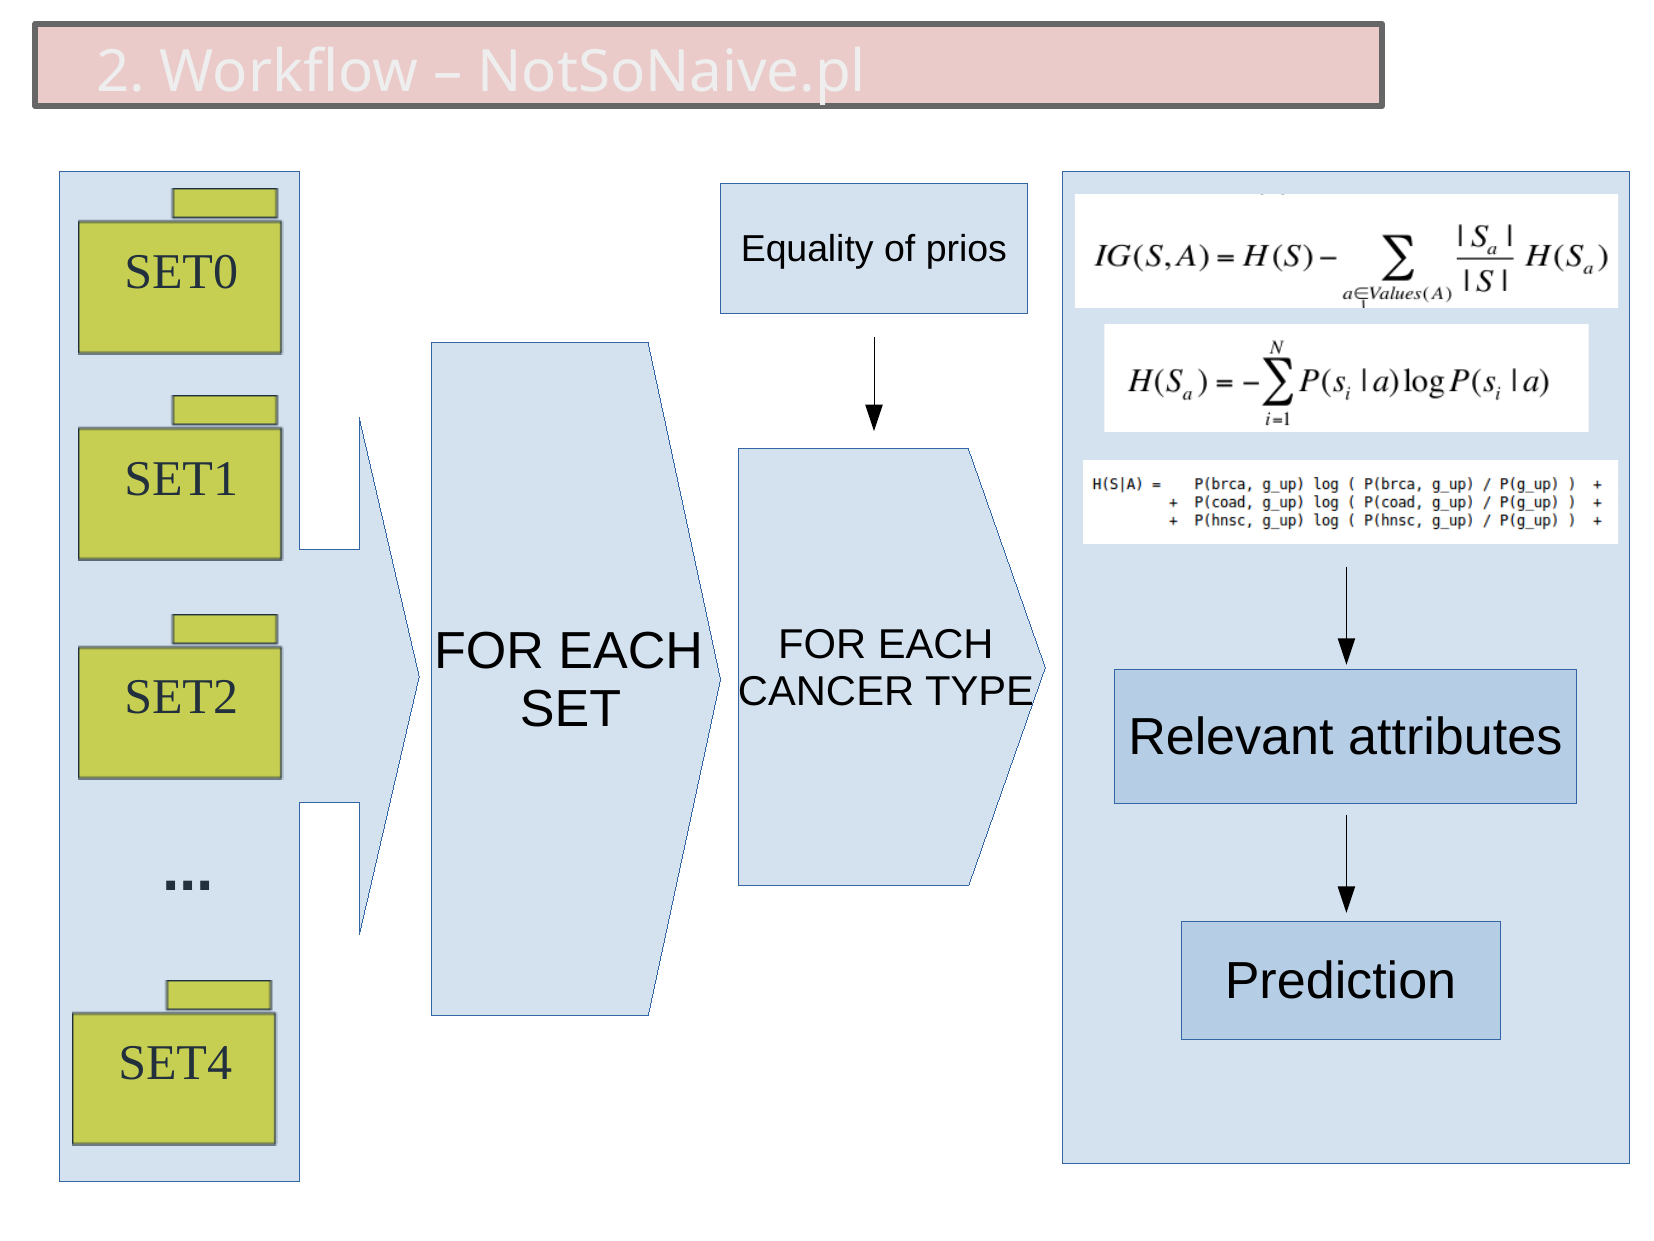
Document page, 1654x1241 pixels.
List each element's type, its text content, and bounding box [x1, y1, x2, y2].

picture [1074, 194, 1619, 308]
text_box Equality of prios [720, 183, 1028, 314]
text_box FOR EACH SET [431, 342, 721, 1016]
picture [1104, 324, 1589, 432]
text_box Relevant attributes [1114, 669, 1577, 804]
text_box [59, 171, 420, 1182]
text_box [1062, 171, 1630, 1164]
text_box 2. Workflow – NotSoNaive.pl [73, 35, 904, 102]
text_box FOR EACH CANCER TYPE [738, 448, 1046, 886]
picture [1083, 460, 1619, 544]
text_box [35, 23, 1382, 107]
text_box Prediction [1181, 921, 1501, 1040]
